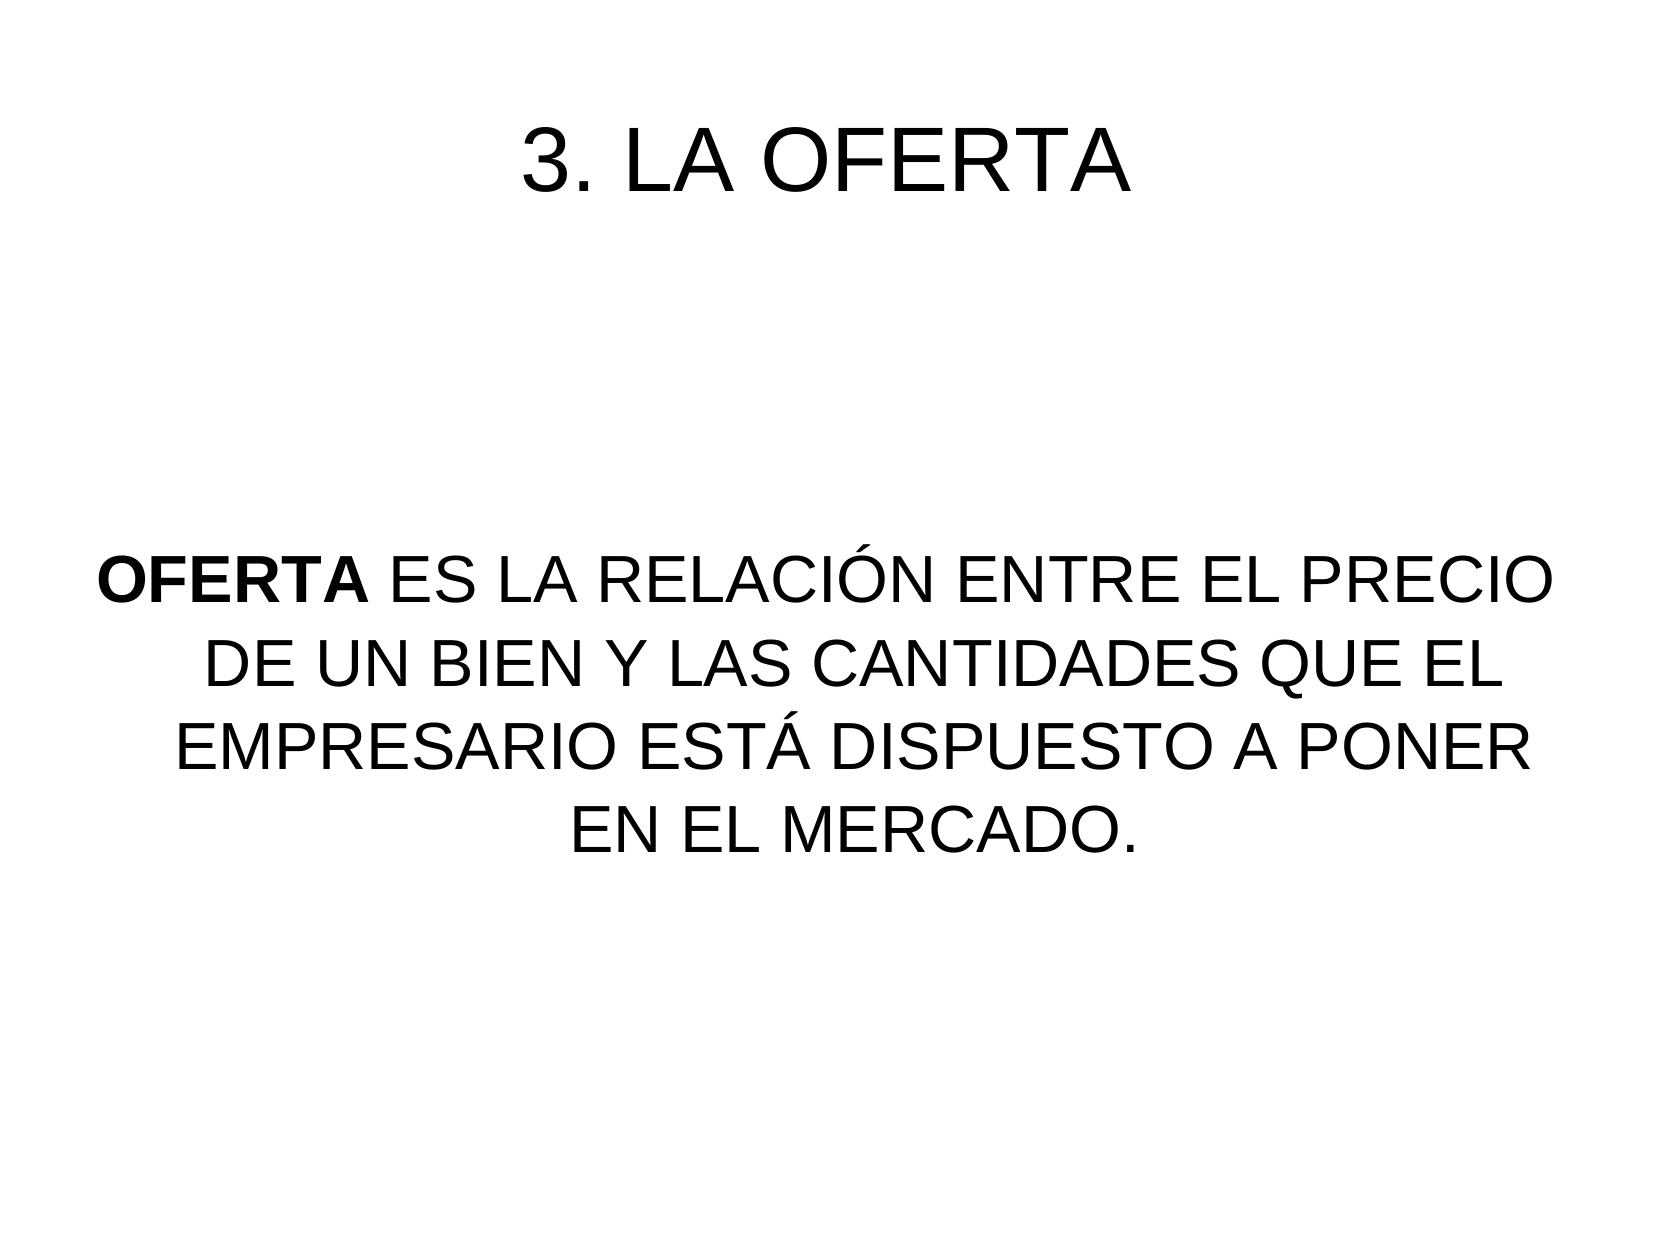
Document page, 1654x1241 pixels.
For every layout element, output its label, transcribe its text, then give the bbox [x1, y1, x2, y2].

subtitle OFERTA ES LA RELACIÓN ENTRE EL PRECIO DE UN BIEN Y LAS CANTIDADES QUE EL EMPRESARIO ESTÁ DISPUESTO A PONER EN EL MERCADO. [82, 297, 1571, 1102]
title 3. LA OFERTA [82, 56, 1571, 249]
